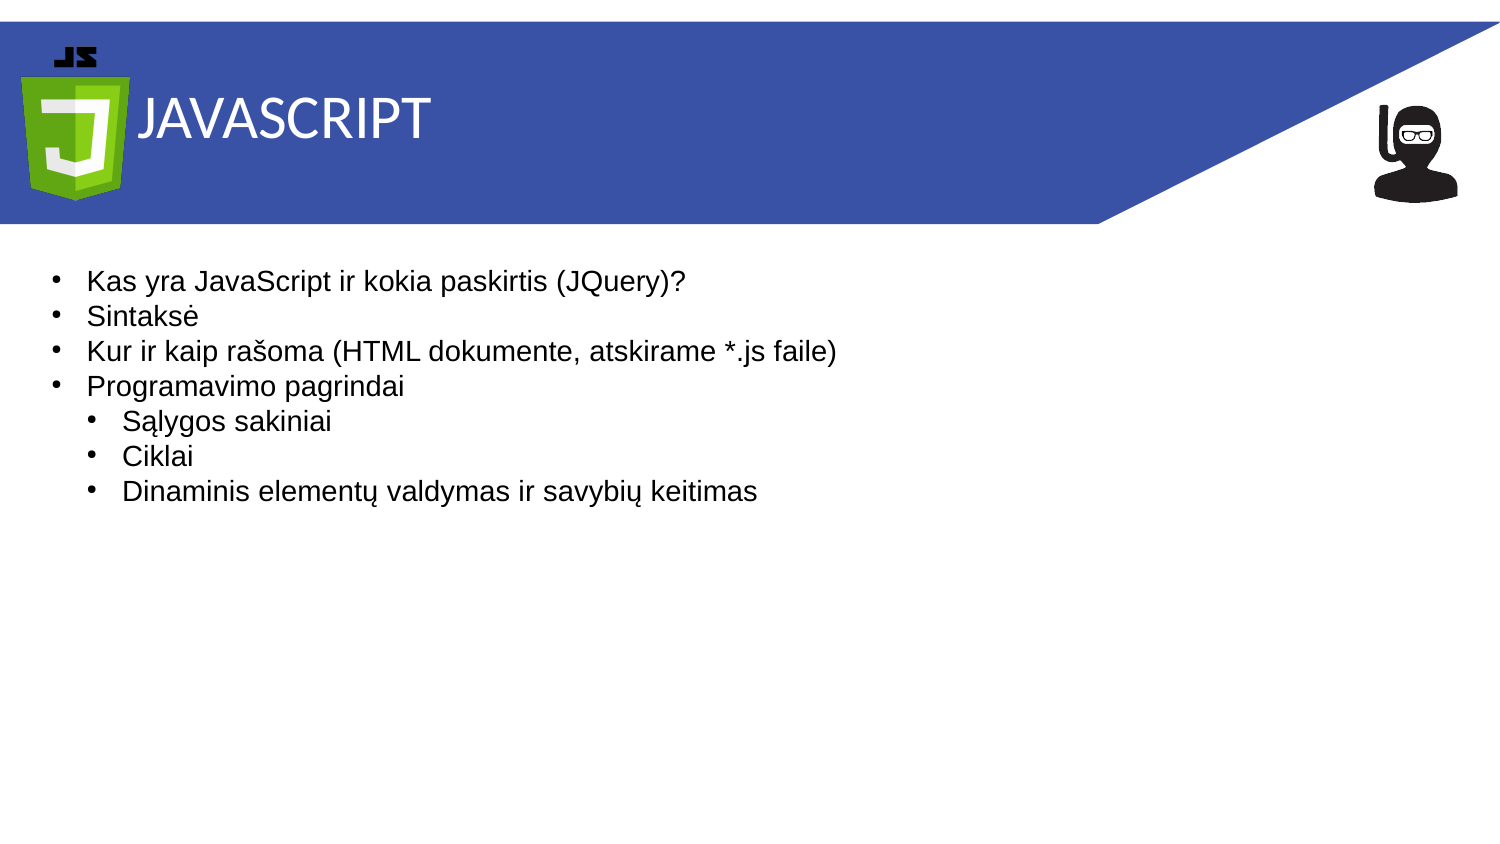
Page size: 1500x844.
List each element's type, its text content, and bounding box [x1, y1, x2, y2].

picture [20, 46, 130, 201]
text_box Kas yra JavaScript ir kokia paskirtis (JQuery)? Sintaksė Kur ir kaip rašoma (HTML dokumente, atskirame *.js faile) Programavimo pagrindai Sąlygos sakiniai Ciklai Dinaminis elementų valdymas ir savybių keitimas [36, 247, 1389, 789]
picture [1326, 167, 1500, 211]
title JAVASCRIPT [122, 72, 1500, 167]
text_box [1404, 23, 1500, 72]
text_box [1096, 167, 1500, 227]
